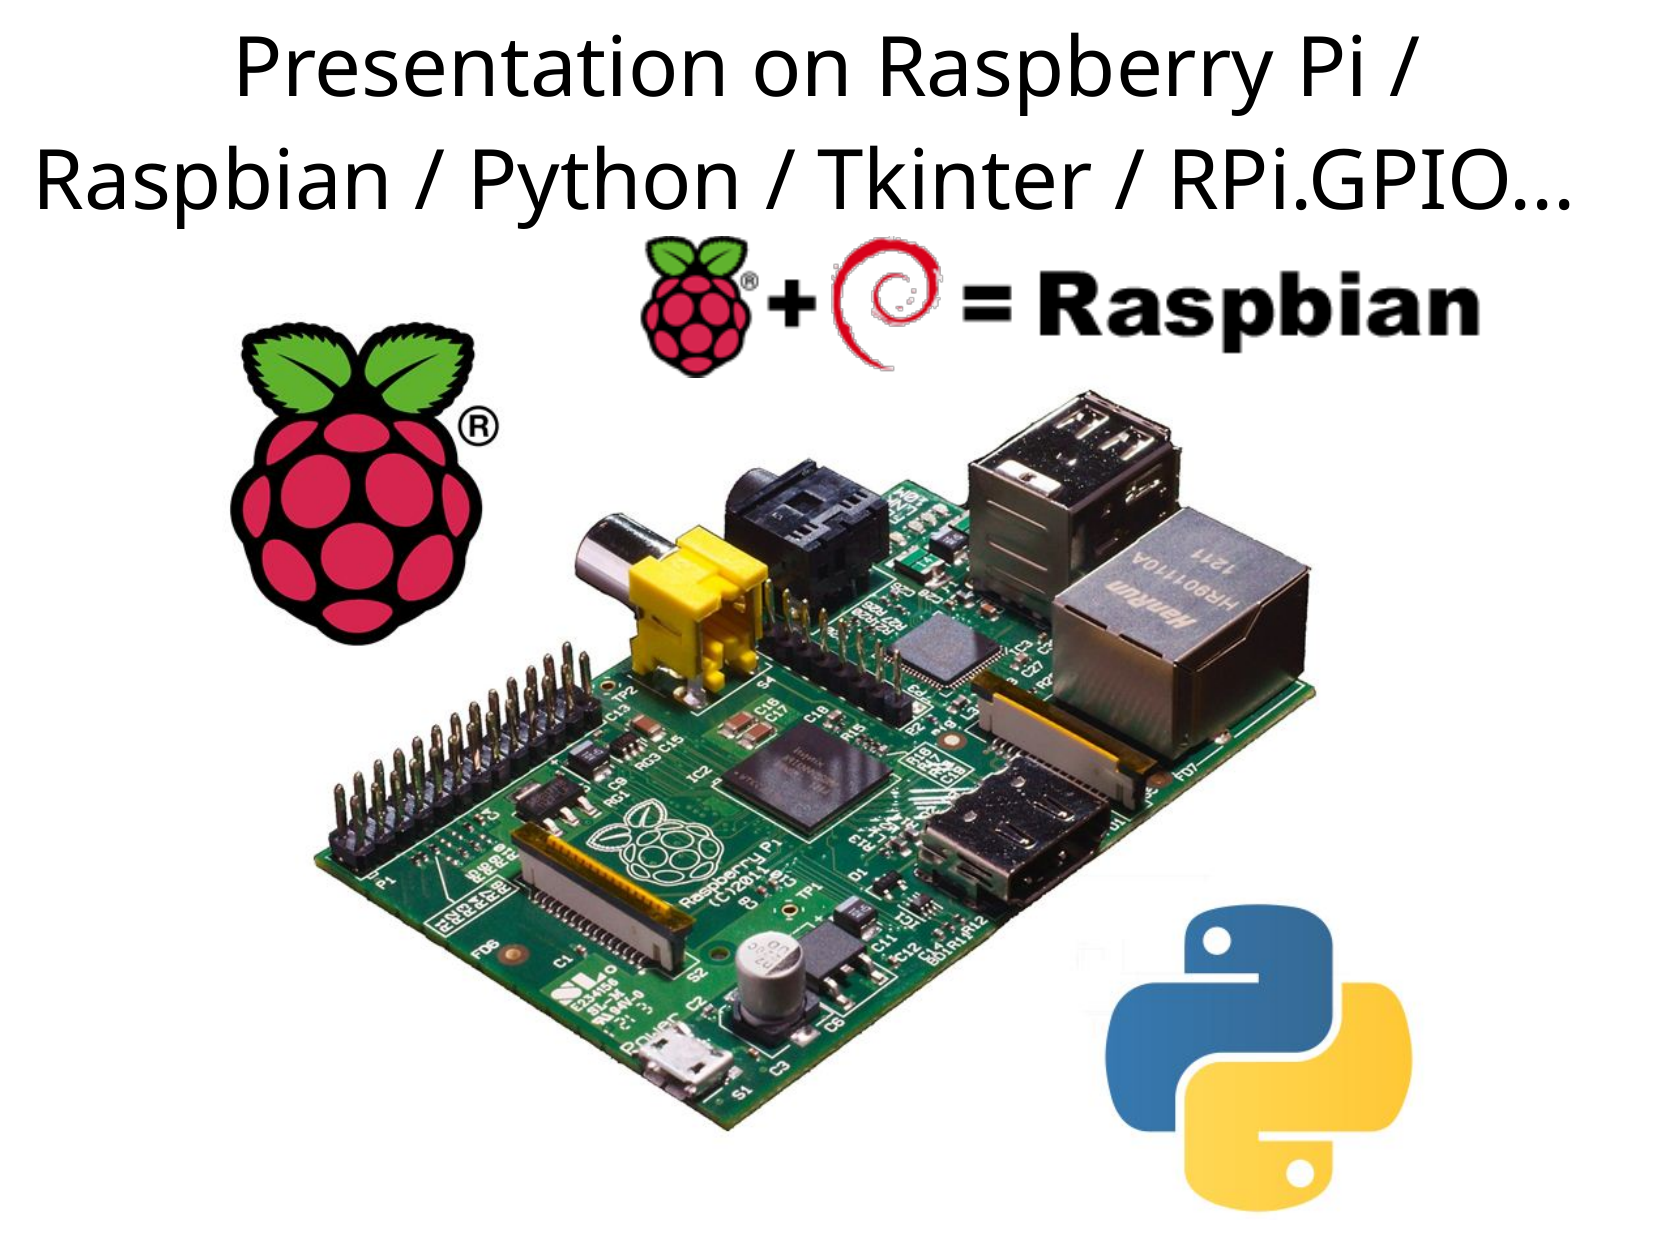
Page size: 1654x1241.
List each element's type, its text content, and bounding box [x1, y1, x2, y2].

title Presentation on Raspberry Pi / Raspbian / Python / Tkinter / RPi.GPIO... [23, 28, 1630, 213]
picture [212, 236, 1489, 1220]
